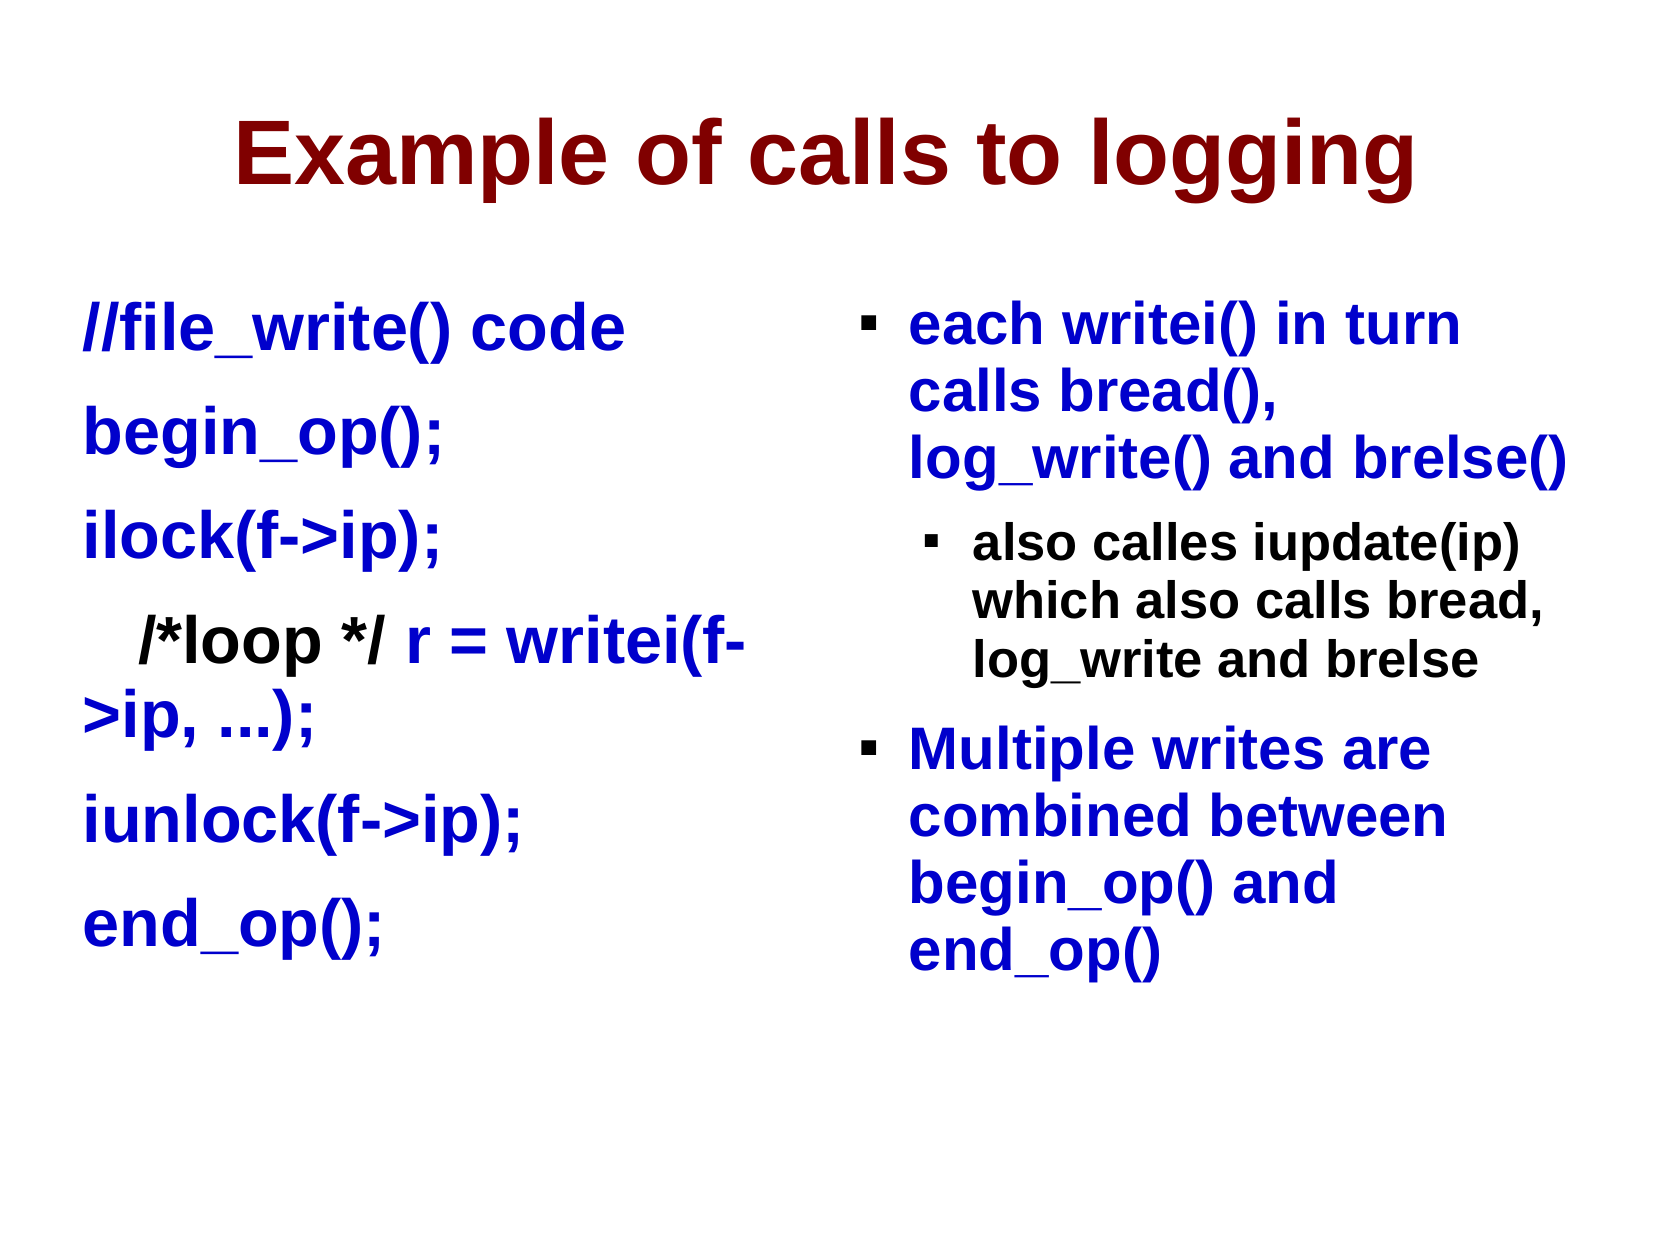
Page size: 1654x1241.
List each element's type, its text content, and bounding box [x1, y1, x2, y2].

list each writei() in turn calls bread(), log_write() and brelse() also calles iupdate(ip) which also calls bread, log_write and brelse Multiple writes are combined between begin_op() and end_op() [845, 290, 1572, 1010]
list //file_write() code begin_op(); ilock(f->ip); /*loop */ r = writei(f->ip, ...); iunlock(f->ip); end_op(); [82, 290, 809, 1010]
title Example of calls to logging [82, 49, 1571, 257]
